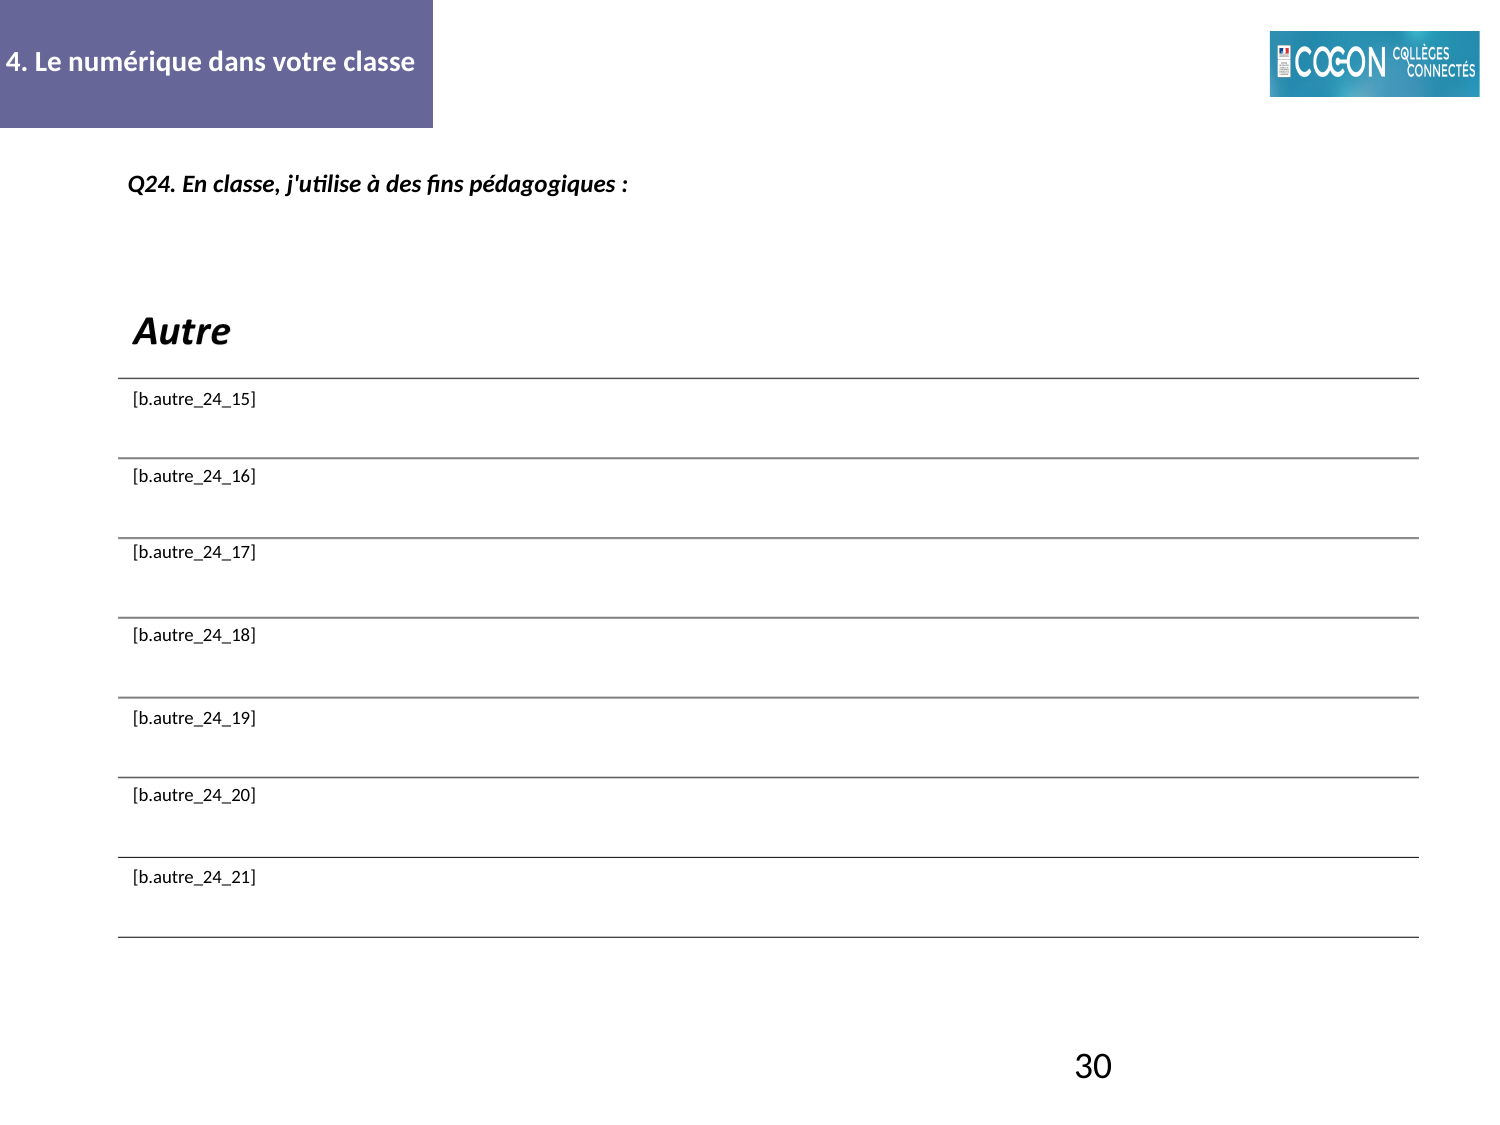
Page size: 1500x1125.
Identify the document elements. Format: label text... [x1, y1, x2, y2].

text_box [b.autre_24_17] [118, 537, 1419, 615]
text_box [b.autre_24_19] [118, 702, 1419, 779]
text_box [b.autre_24_16] [118, 460, 1419, 537]
text_box [b.autre_24_18] [118, 620, 1419, 697]
text_box 4. Le numérique dans votre classe [0, 0, 433, 128]
text_box Q24. En classe, j'utilise à des fins pédagogiques : [112, 166, 1407, 209]
text_box [b.autre_24_20] [118, 779, 1419, 857]
picture [108, 292, 1419, 939]
text_box [b.autre_24_15] [118, 383, 1419, 460]
picture [1269, 31, 1480, 97]
text_box <numéro> [1059, 1042, 1397, 1103]
text_box [b.autre_24_21] [118, 862, 1419, 940]
